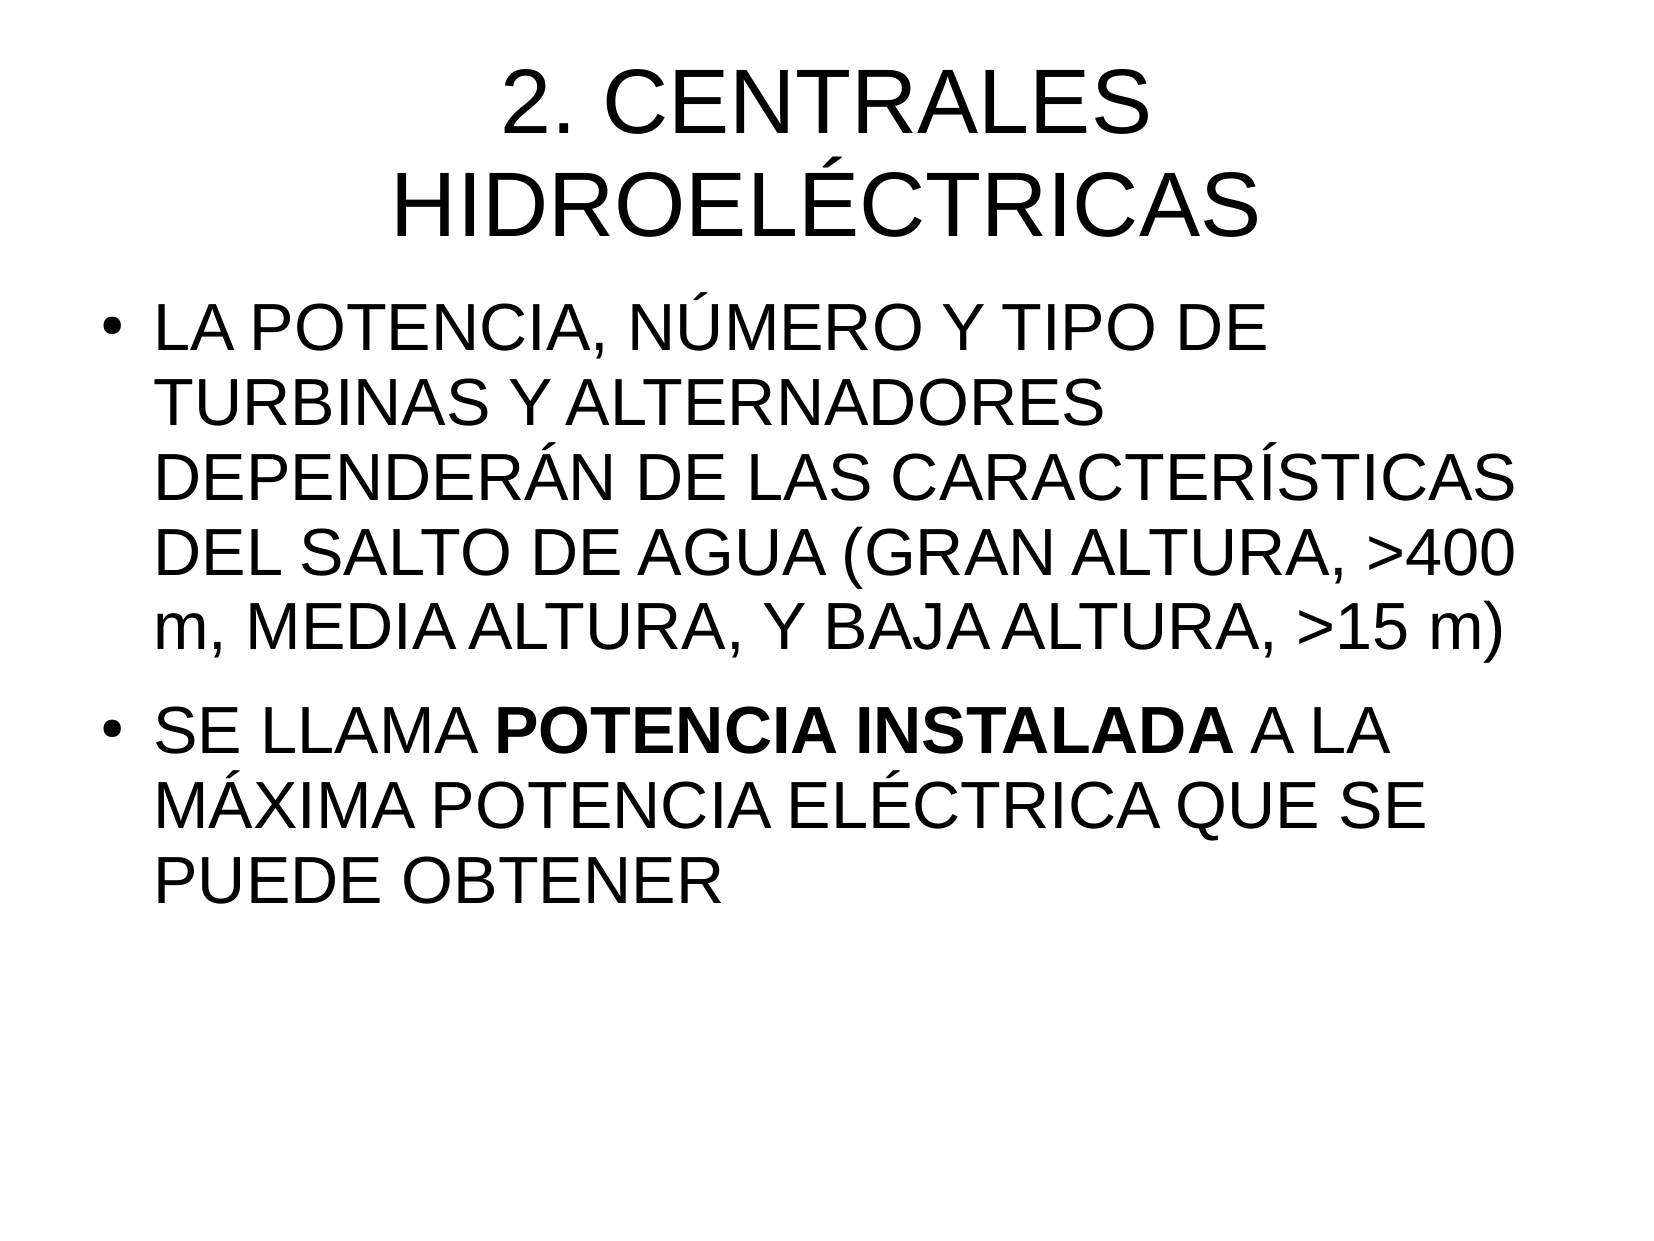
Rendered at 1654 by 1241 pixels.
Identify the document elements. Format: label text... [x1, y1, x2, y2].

title 2. CENTRALES HIDROELÉCTRICAS [82, 50, 1571, 256]
list LA POTENCIA, NÚMERO Y TIPO DE TURBINAS Y ALTERNADORES DEPENDERÁN DE LAS CARACTERÍSTICAS DEL SALTO DE AGUA (GRAN ALTURA, >400 m, MEDIA ALTURA, Y BAJA ALTURA, >15 m) SE LLAMA POTENCIA INSTALADA A LA MÁXIMA POTENCIA ELÉCTRICA QUE SE PUEDE OBTENER [82, 290, 1571, 1109]
